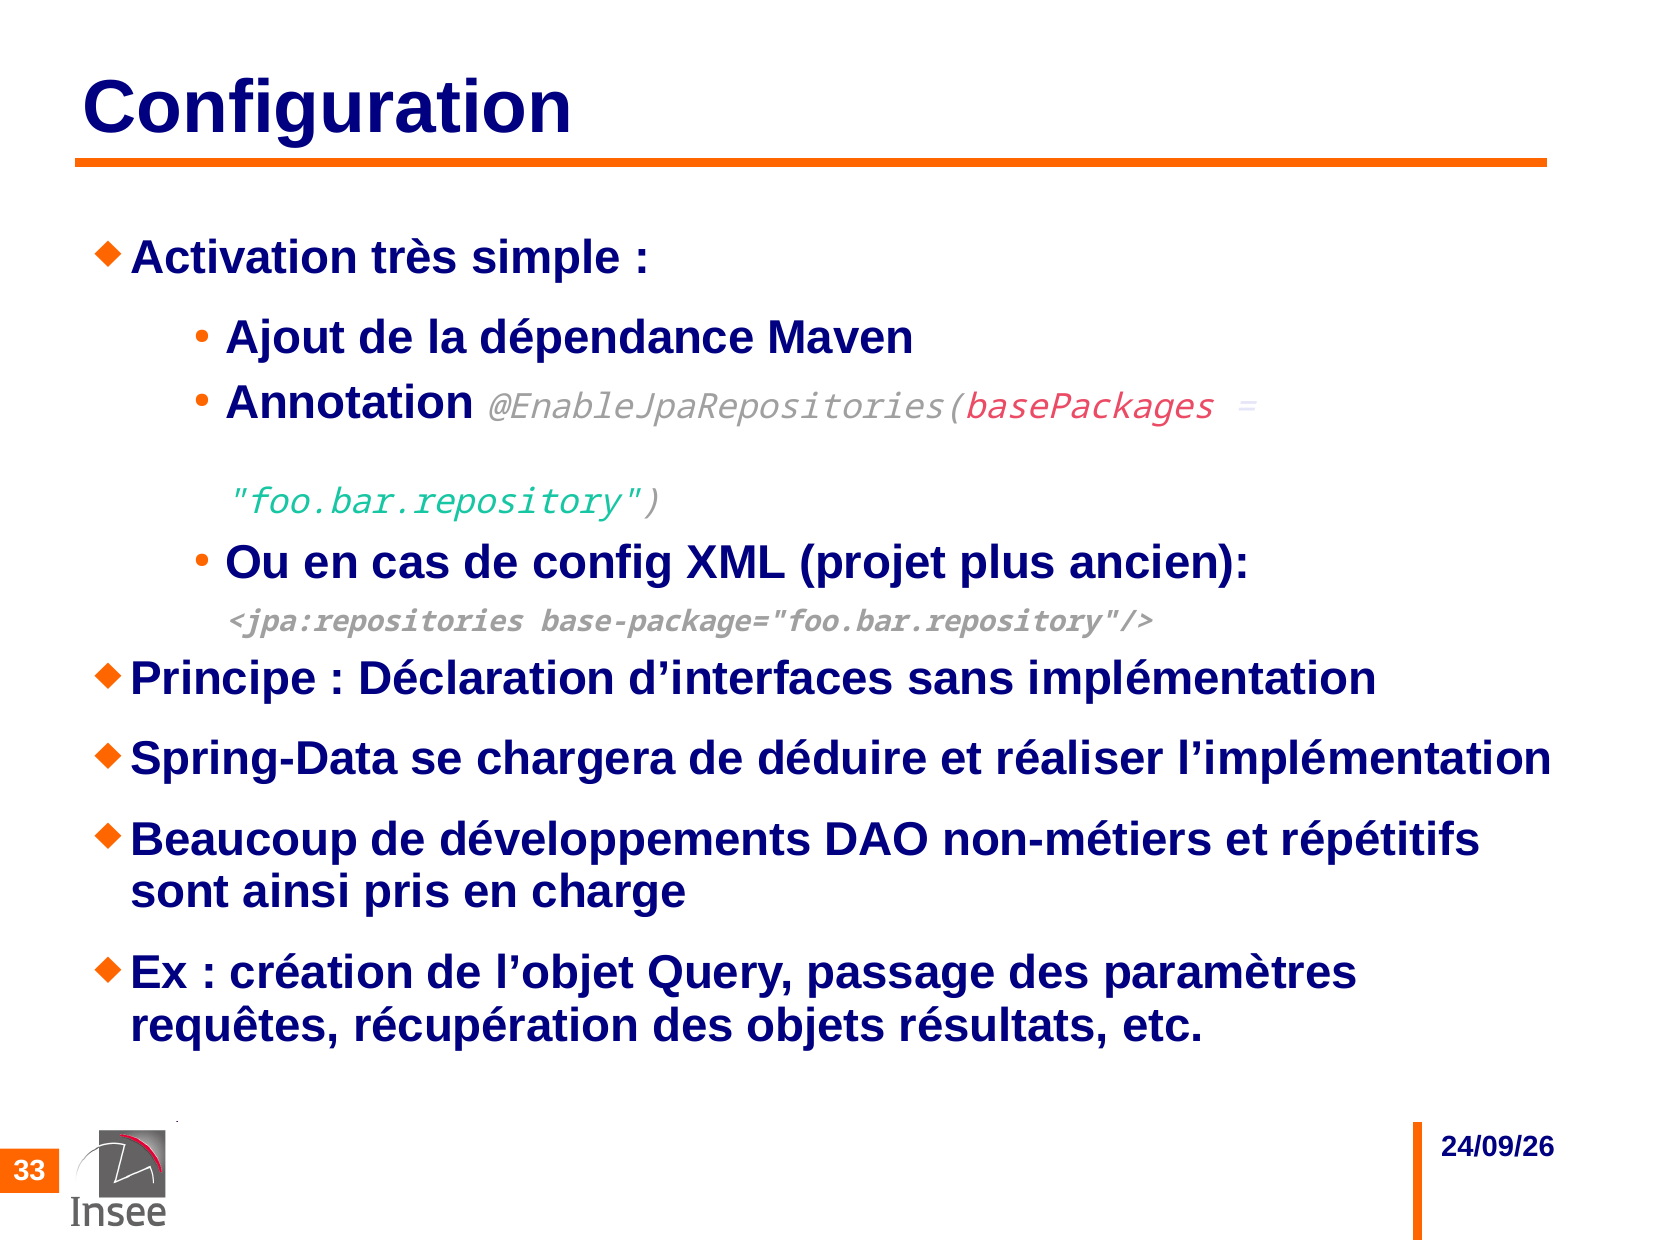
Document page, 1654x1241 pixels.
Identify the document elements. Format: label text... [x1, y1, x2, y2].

picture [62, 1121, 178, 1241]
title Configuration [82, 49, 1619, 163]
list Activation très simple : Ajout de la dépendance Maven Annotation @EnableJpaRepositories(basePackages = "foo.bar.repository") Ou en cas de config XML (projet plus ancien): <jpa:repositories base-package="foo.bar.repository"/> Principe : Déclaration d’interfaces sans implémentation Spring-Data se chargera de déduire et réaliser l’implémentation Beaucoup de développements DAO non-métiers et répétitifs sont ainsi pris en charge Ex : création de l’objet Query, passage des paramètres requêtes, récupération des objets résultats, etc. [82, 230, 1571, 1093]
